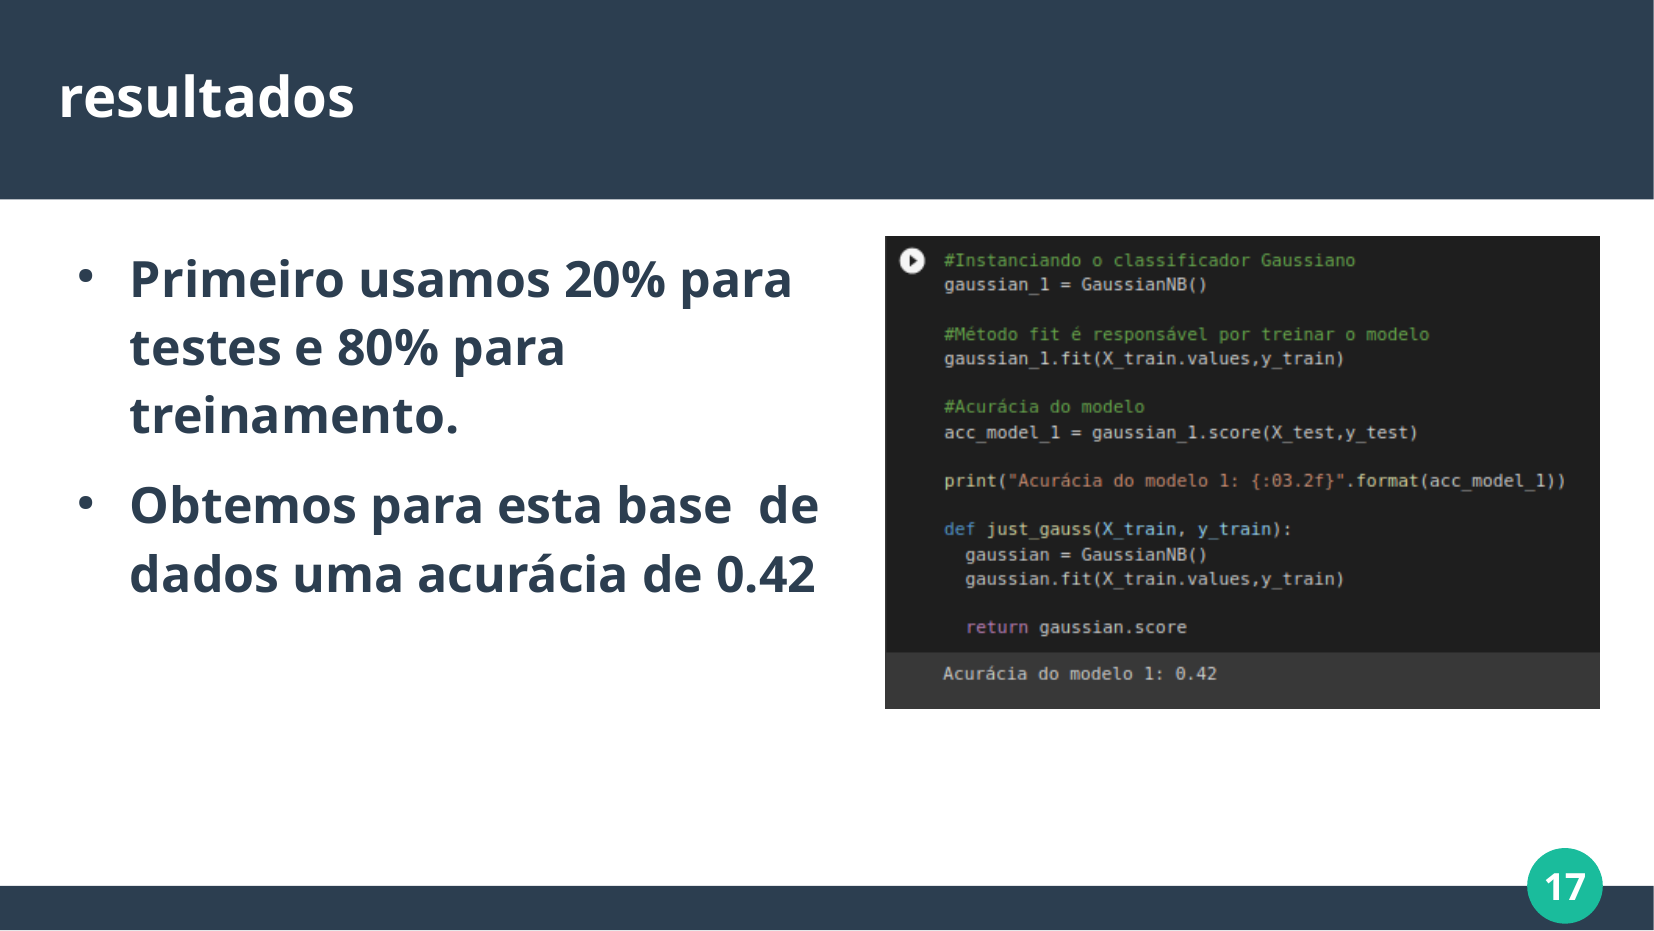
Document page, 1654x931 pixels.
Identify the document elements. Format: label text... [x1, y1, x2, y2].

list Primeiro usamos 20% para testes e 80% para treinamento. Obtemos para esta base de dados uma acurácia de 0.42 [59, 243, 827, 864]
title resultados [59, 37, 1595, 155]
picture [885, 236, 1600, 709]
